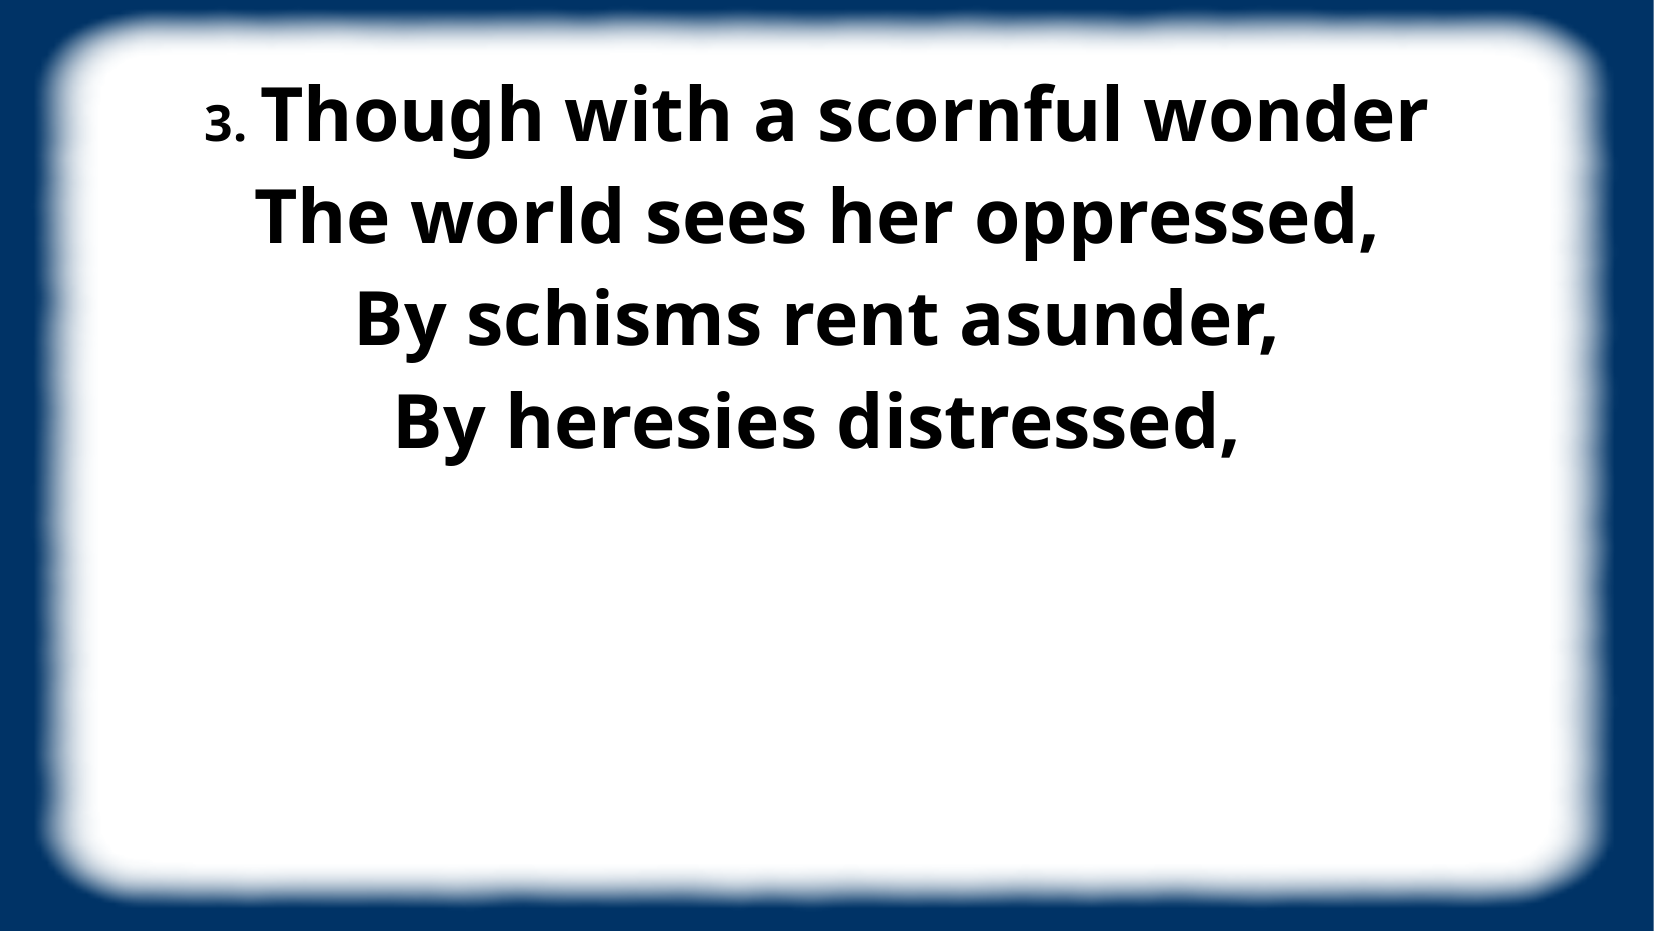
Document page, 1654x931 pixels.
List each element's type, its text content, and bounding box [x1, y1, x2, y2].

picture [0, 0, 1654, 931]
text_box 3. Though with a scornful wonder The world sees her oppressed, By schisms rent asunder, By heresies distressed, [90, 53, 1546, 468]
